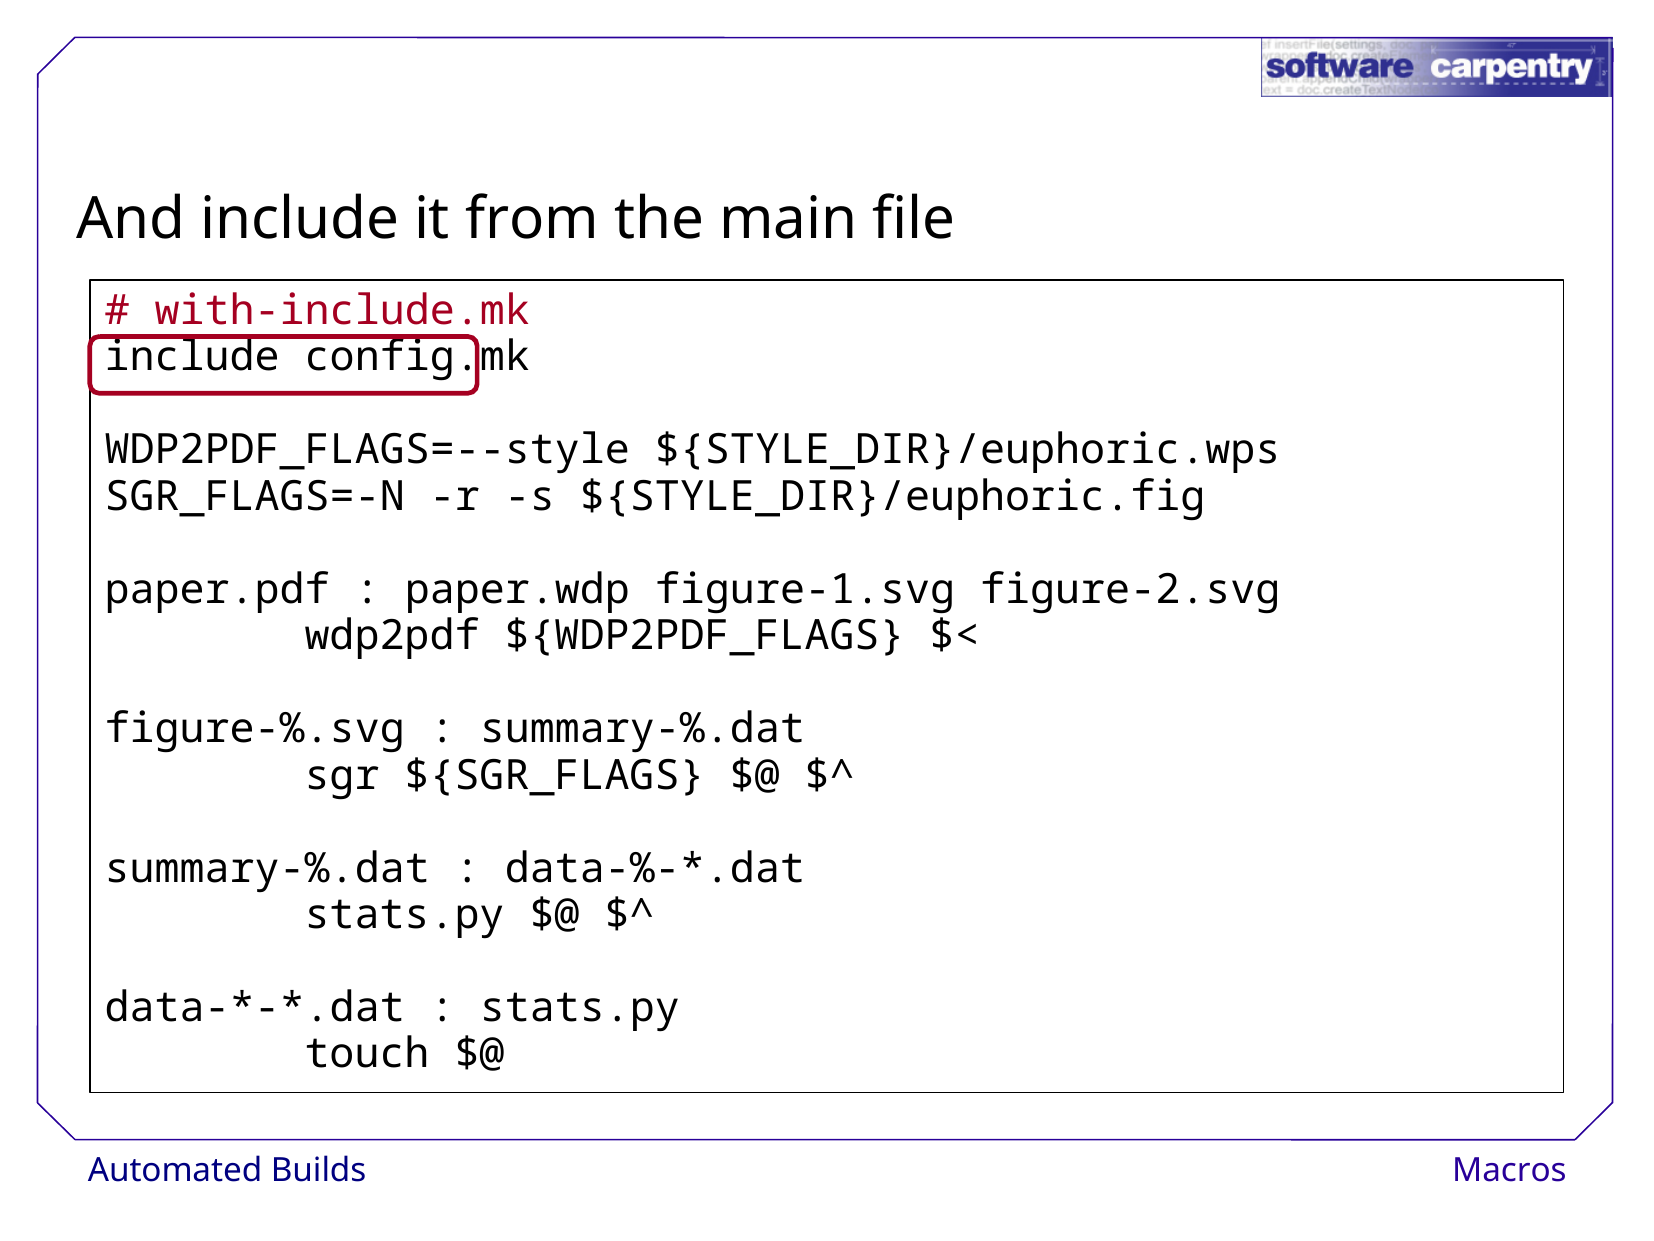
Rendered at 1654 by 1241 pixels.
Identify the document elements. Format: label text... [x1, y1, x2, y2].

text_box # with-include.mk include config.mk WDP2PDF_FLAGS=--style ${STYLE_DIR}/euphoric.wps SGR_FLAGS=-N -r -s ${STYLE_DIR}/euphoric.fig paper.pdf : paper.wdp figure-1.svg figure-2.svg wdp2pdf ${WDP2PDF_FLAGS} $< figure-%.svg : summary-%.dat sgr ${SGR_FLAGS} $@ $^ summary-%.dat : data-%-*.dat stats.py $@ $^ data-*-*.dat : stats.py touch $@ [89, 279, 1564, 1093]
text_box # with-include.mk include config.mk WDP2PDF_FLAGS=--style ${STYLE_DIR}/euphoric.wps SGR_FLAGS=-N -r -s ${STYLE_DIR}/euphoric.fig paper.pdf : paper.wdp figure-1.svg figure-2.svg wdp2pdf ${WDP2PDF_FLAGS} $< figure-%.svg : summary-%.dat sgr ${SGR_FLAGS} $@ $^ summary-%.dat : data-%-*.dat stats.py $@ $^ data-*-*.dat : stats.py touch $@ [93, 339, 474, 390]
picture [1261, 39, 1613, 97]
text_box And include it from the main file [61, 138, 1121, 259]
